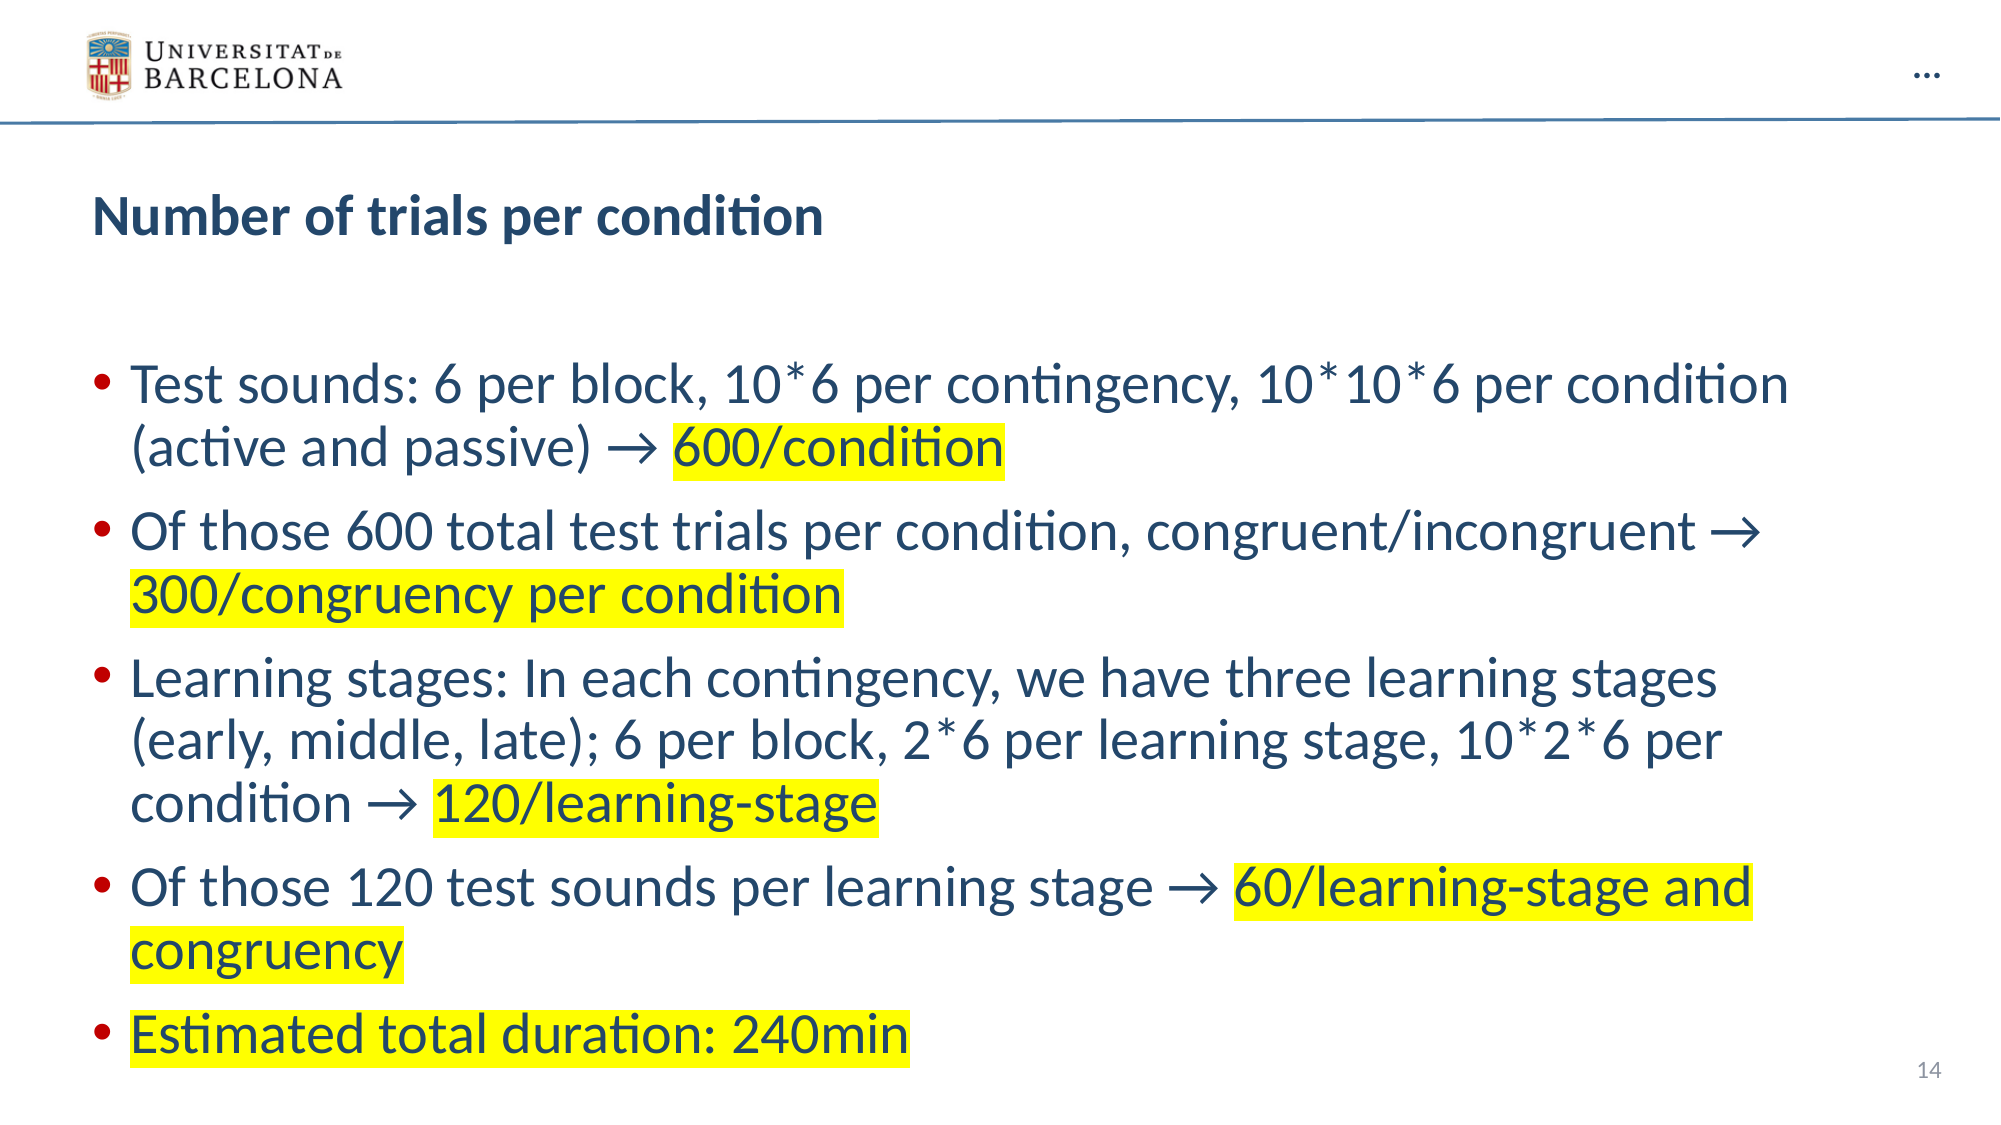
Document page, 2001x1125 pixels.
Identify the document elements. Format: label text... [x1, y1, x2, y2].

picture [77, 23, 353, 109]
slide_number 13 [1507, 1038, 1957, 1099]
title ... [673, 29, 1957, 103]
list Number of trials per condition Test sounds: 6 per block, 10*6 per contingency, 10*10*6 per condition (active and passive) → 600/condition Of those 600 total test trials per condition, congruent/incongruent → 300/congruency per condition Learning stages: In each contingency, we have three learning stages (early, middle, late); 6 per block, 2*6 per learning stage, 10*2*6 per condition → 120/learning-stage Of those 120 test sounds per learning stage → 60/learning-stage and congruency Estimated total duration: 240min [77, 178, 1891, 1014]
